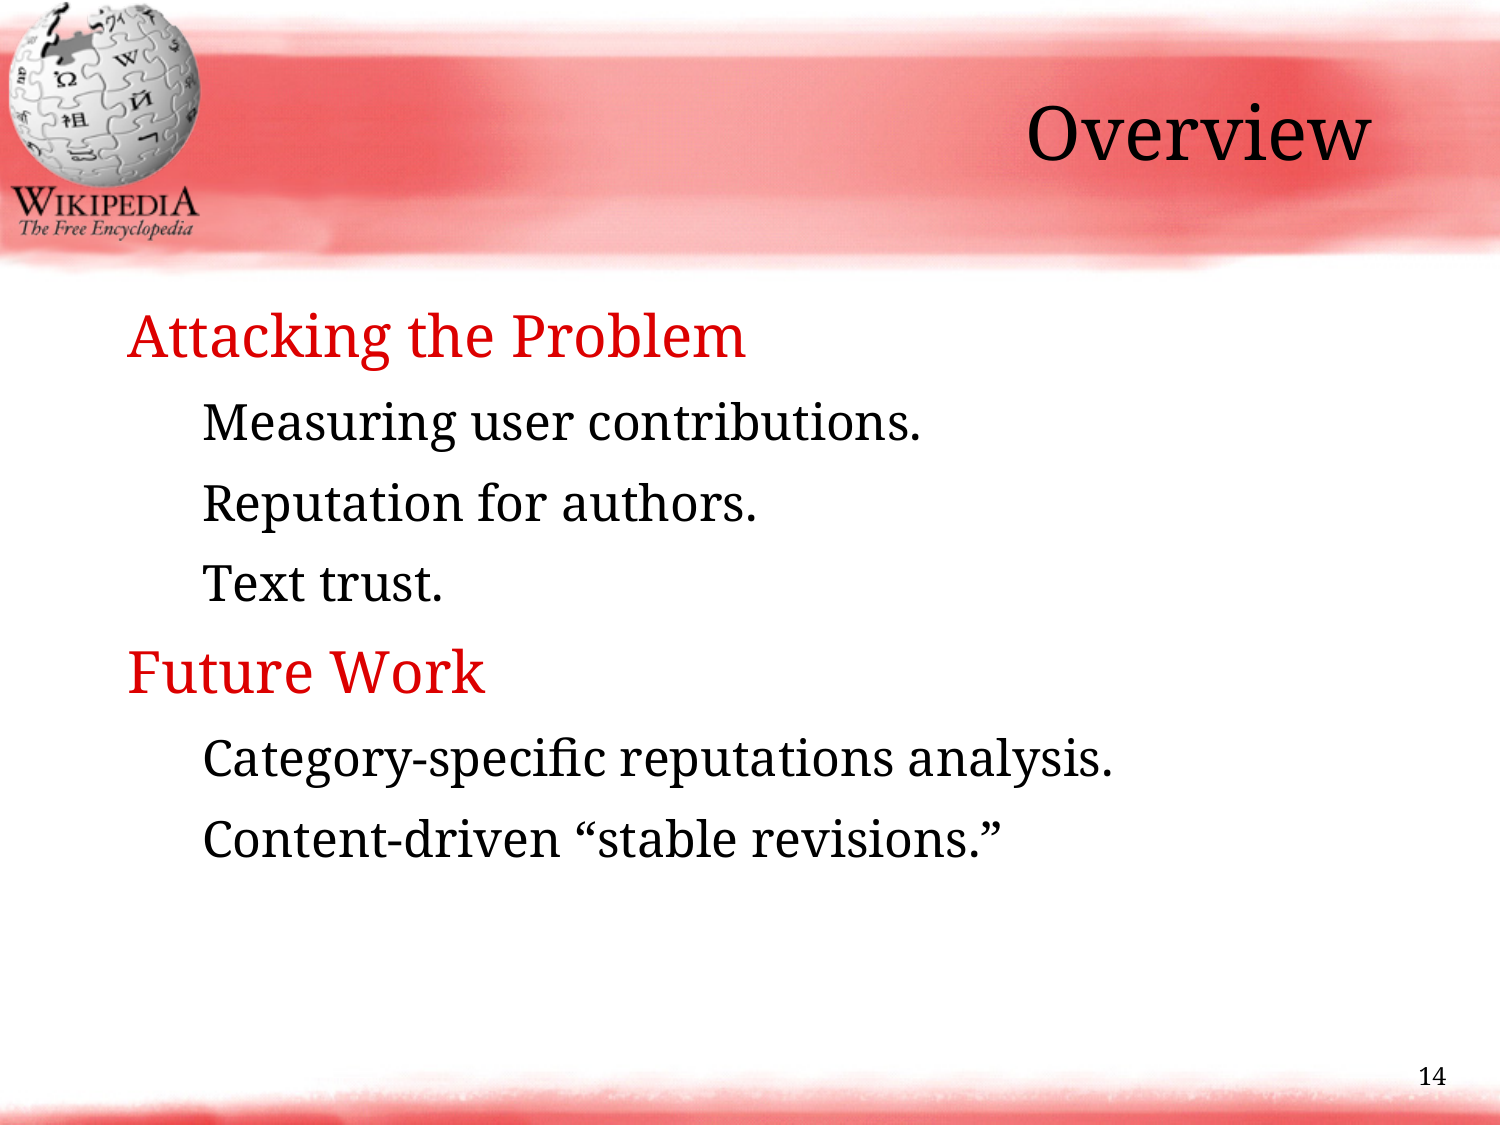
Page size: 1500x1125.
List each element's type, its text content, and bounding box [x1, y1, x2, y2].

picture [0, 0, 1500, 1125]
title Overview [112, 37, 1388, 225]
list Attacking the Problem Measuring user contributions. Reputation for authors. Text trust. Future Work Category-specific reputations analysis. Content-driven “stable revisions.” [112, 287, 1388, 1051]
